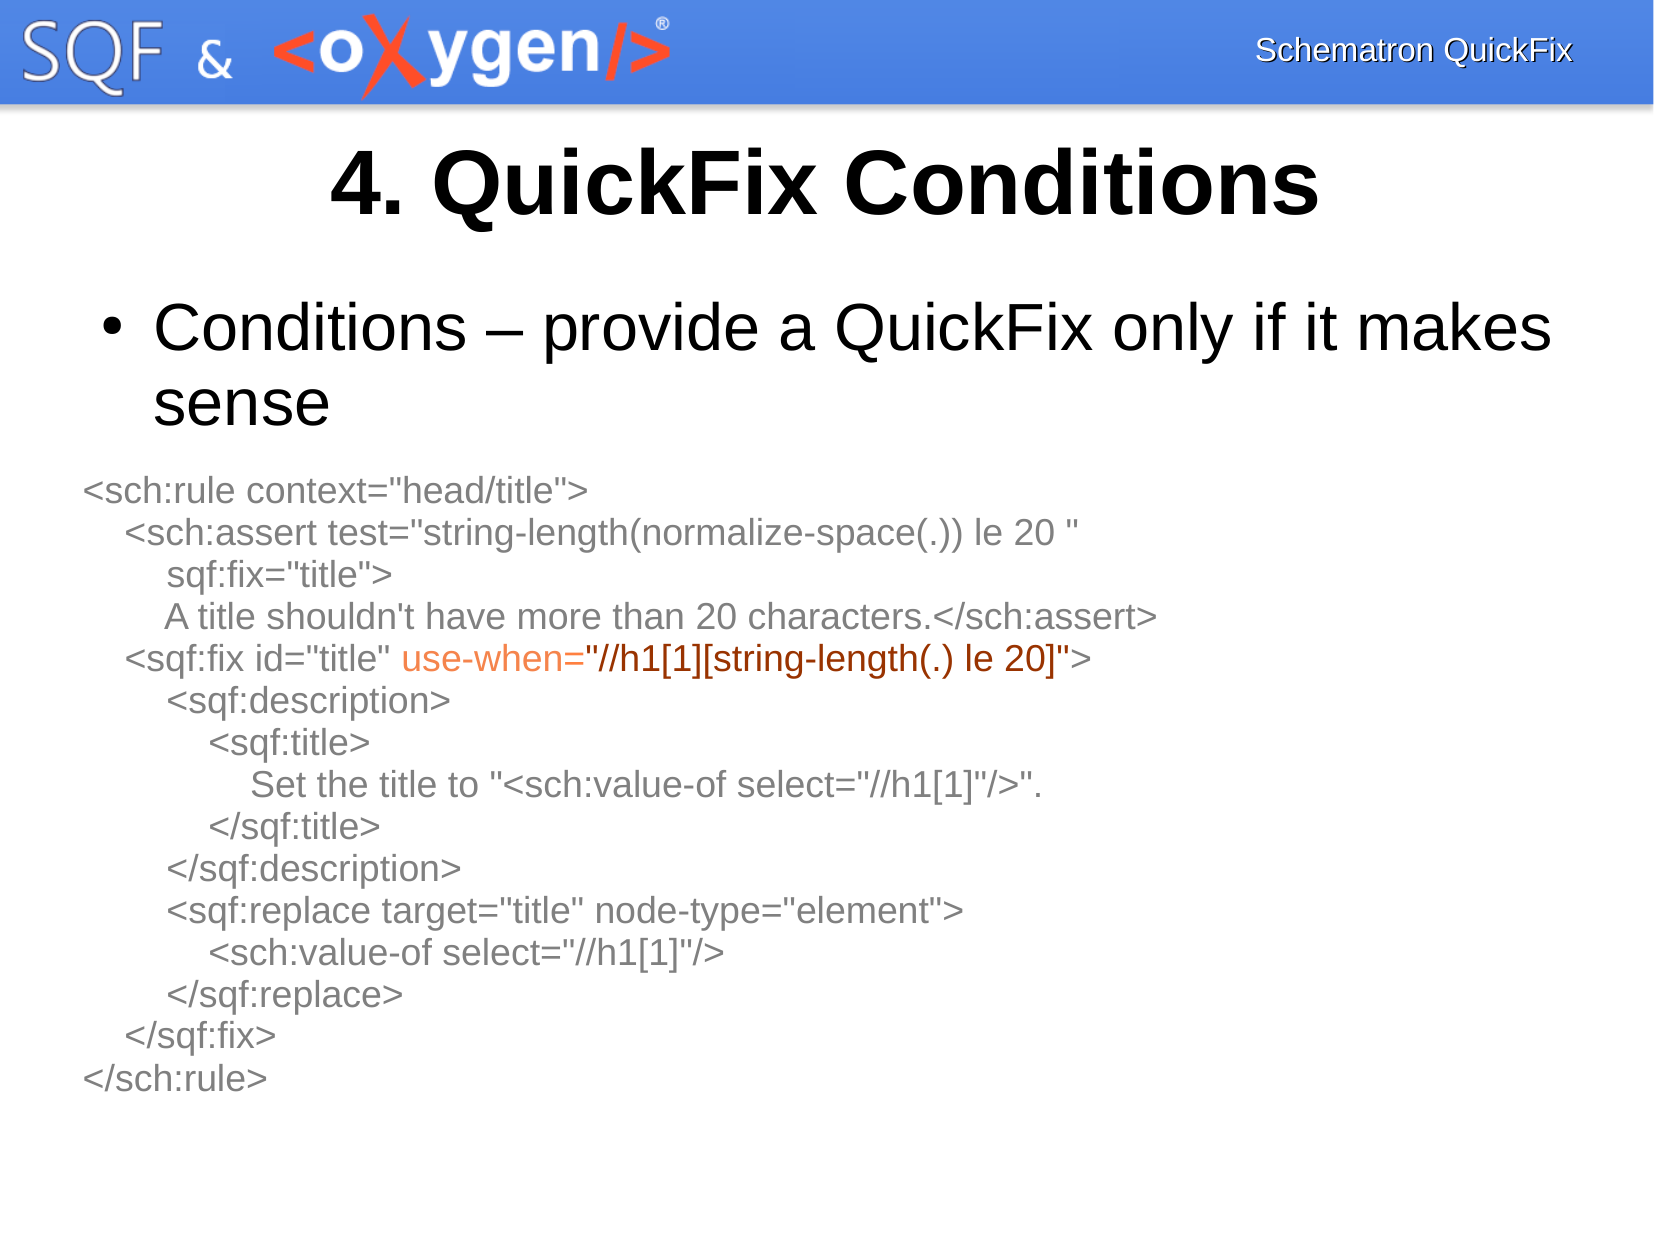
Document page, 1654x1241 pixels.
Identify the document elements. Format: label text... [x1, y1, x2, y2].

list Conditions – provide a QuickFix only if it makes sense <sch:rule context="head/title"> <sch:assert test="string-length(normalize-space(.)) le 20 " sqf:fix="title"> A title shouldn't have more than 20 characters.</sch:assert> <sqf:fix id="title" use-when="//h1[1][string-length(.) le 20]"> <sqf:description> <sqf:title> Set the title to "<sch:value-of select="//h1[1]"/>". </sqf:title> </sqf:description> <sqf:replace target="title" node-type="element"> <sch:value-of select="//h1[1]"/> </sqf:replace> </sqf:fix> </sch:rule> [82, 290, 1571, 1100]
picture [0, 0, 1654, 118]
title 4. QuickFix Conditions [82, 78, 1571, 287]
